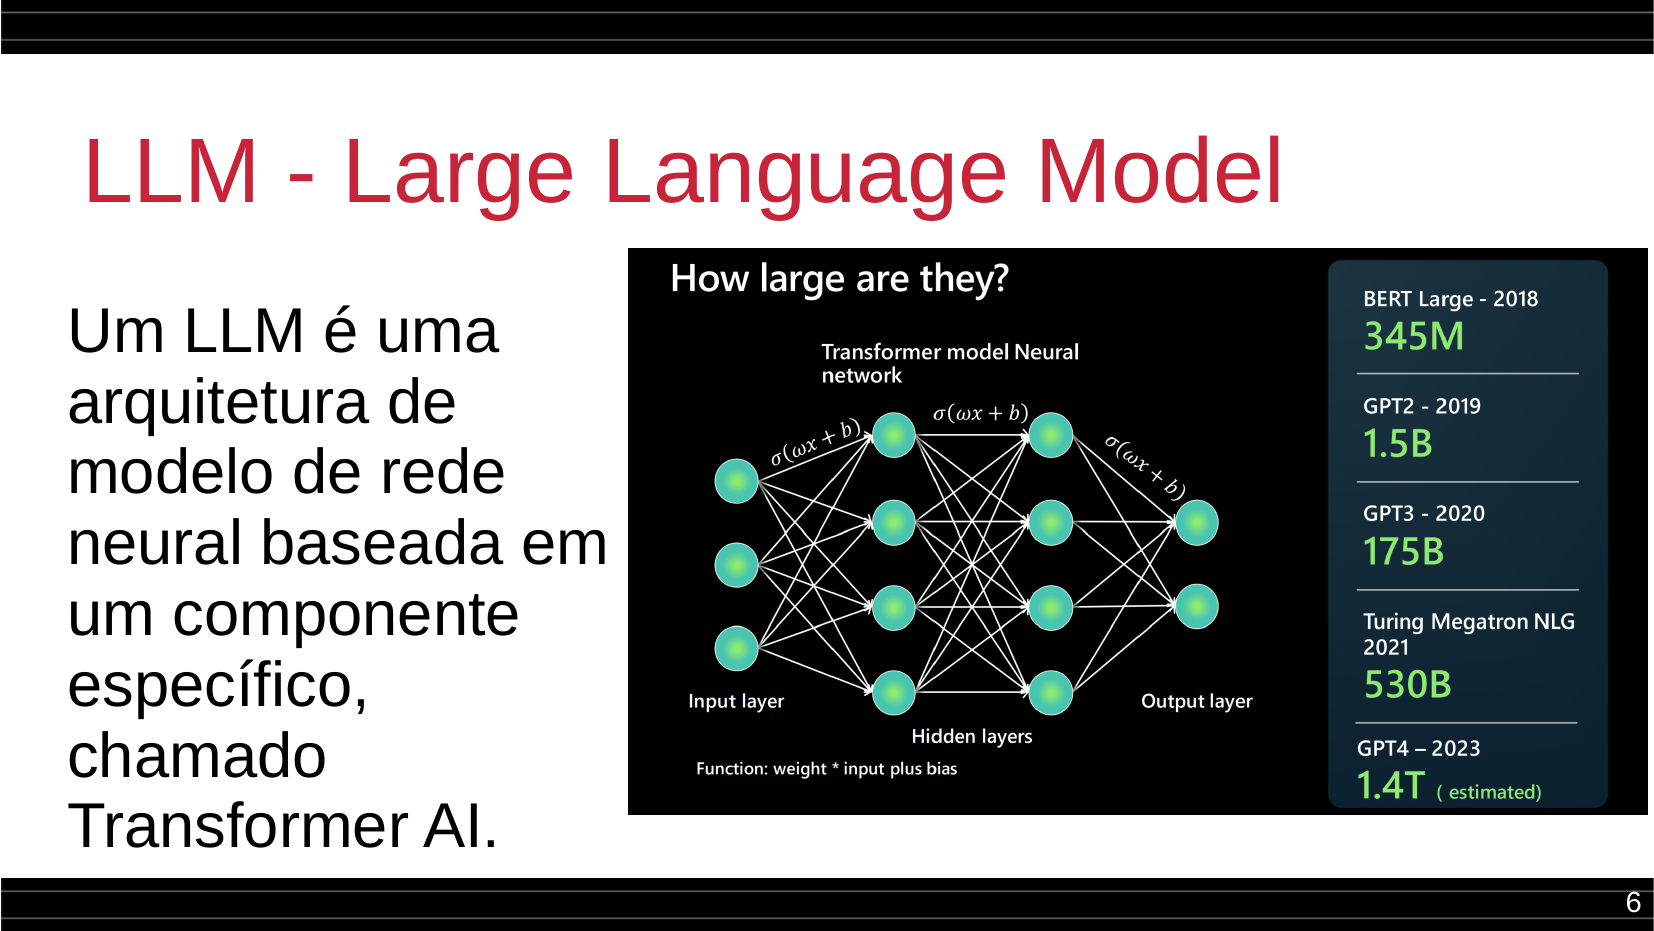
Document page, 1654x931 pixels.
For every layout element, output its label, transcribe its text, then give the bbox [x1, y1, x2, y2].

picture [1, 0, 1654, 54]
picture [1, 878, 1654, 931]
picture [628, 248, 1648, 815]
title LLM - Large Language Model [82, 92, 1571, 249]
list Um LLM é uma arquitetura de modelo de rede neural baseada em um componente específico, chamado Transformer AI. [0, 295, 621, 886]
